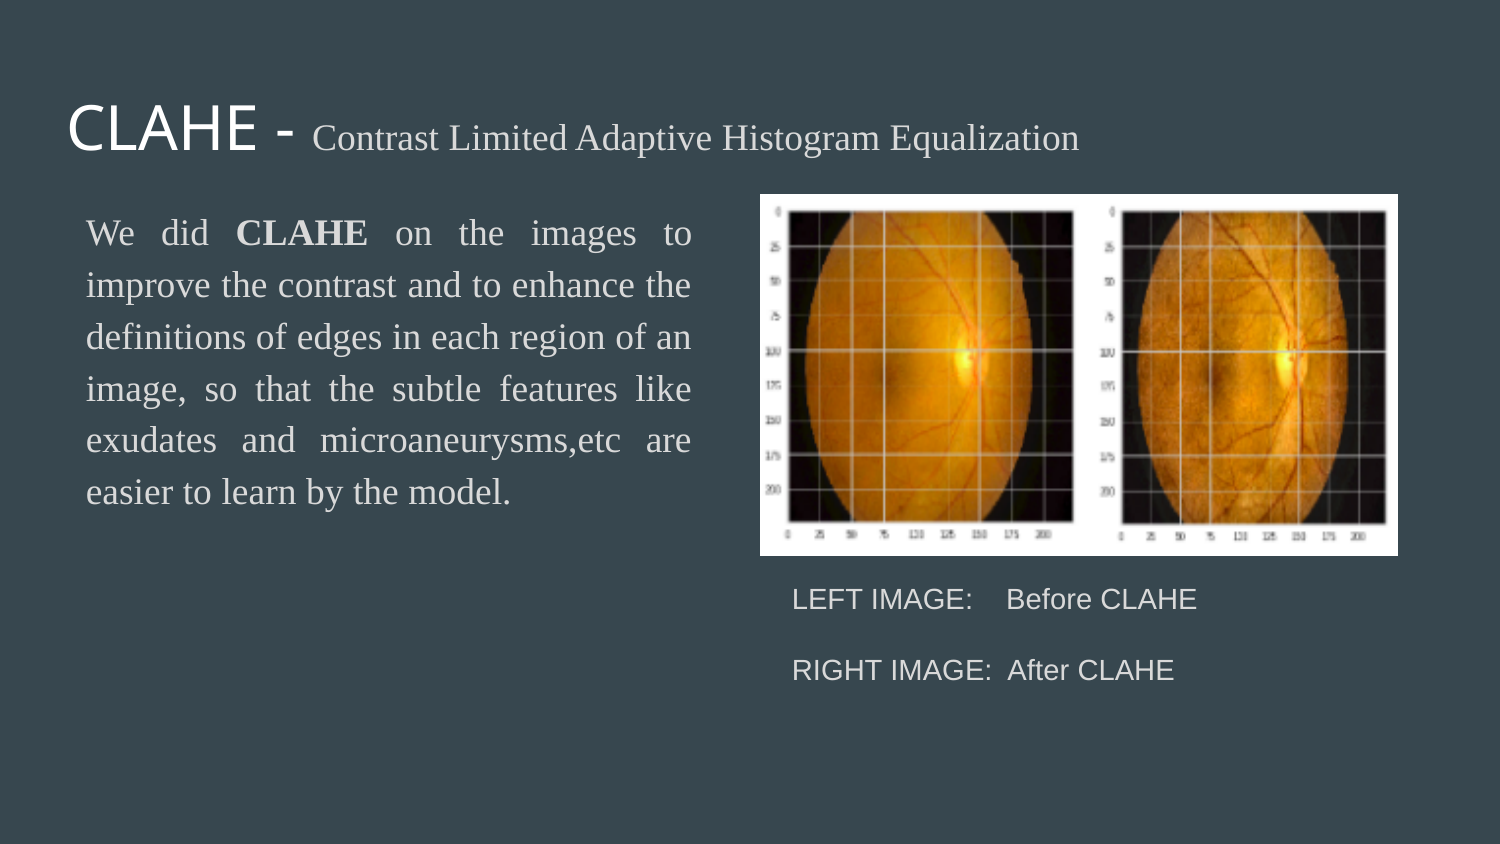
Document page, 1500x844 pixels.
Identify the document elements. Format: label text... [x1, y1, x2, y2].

text_box LEFT IMAGE: Before CLAHE RIGHT IMAGE: After CLAHE [776, 565, 1500, 761]
picture [760, 194, 1398, 556]
title CLAHE - Contrast Limited Adaptive Histogram Equalization [51, 72, 1449, 167]
text_box We did CLAHE on the images to improve the contrast and to enhance the definitions of edges in each region of an image, so that the subtle features like exudates and microaneurysms,etc are easier to learn by the model. [70, 186, 708, 761]
